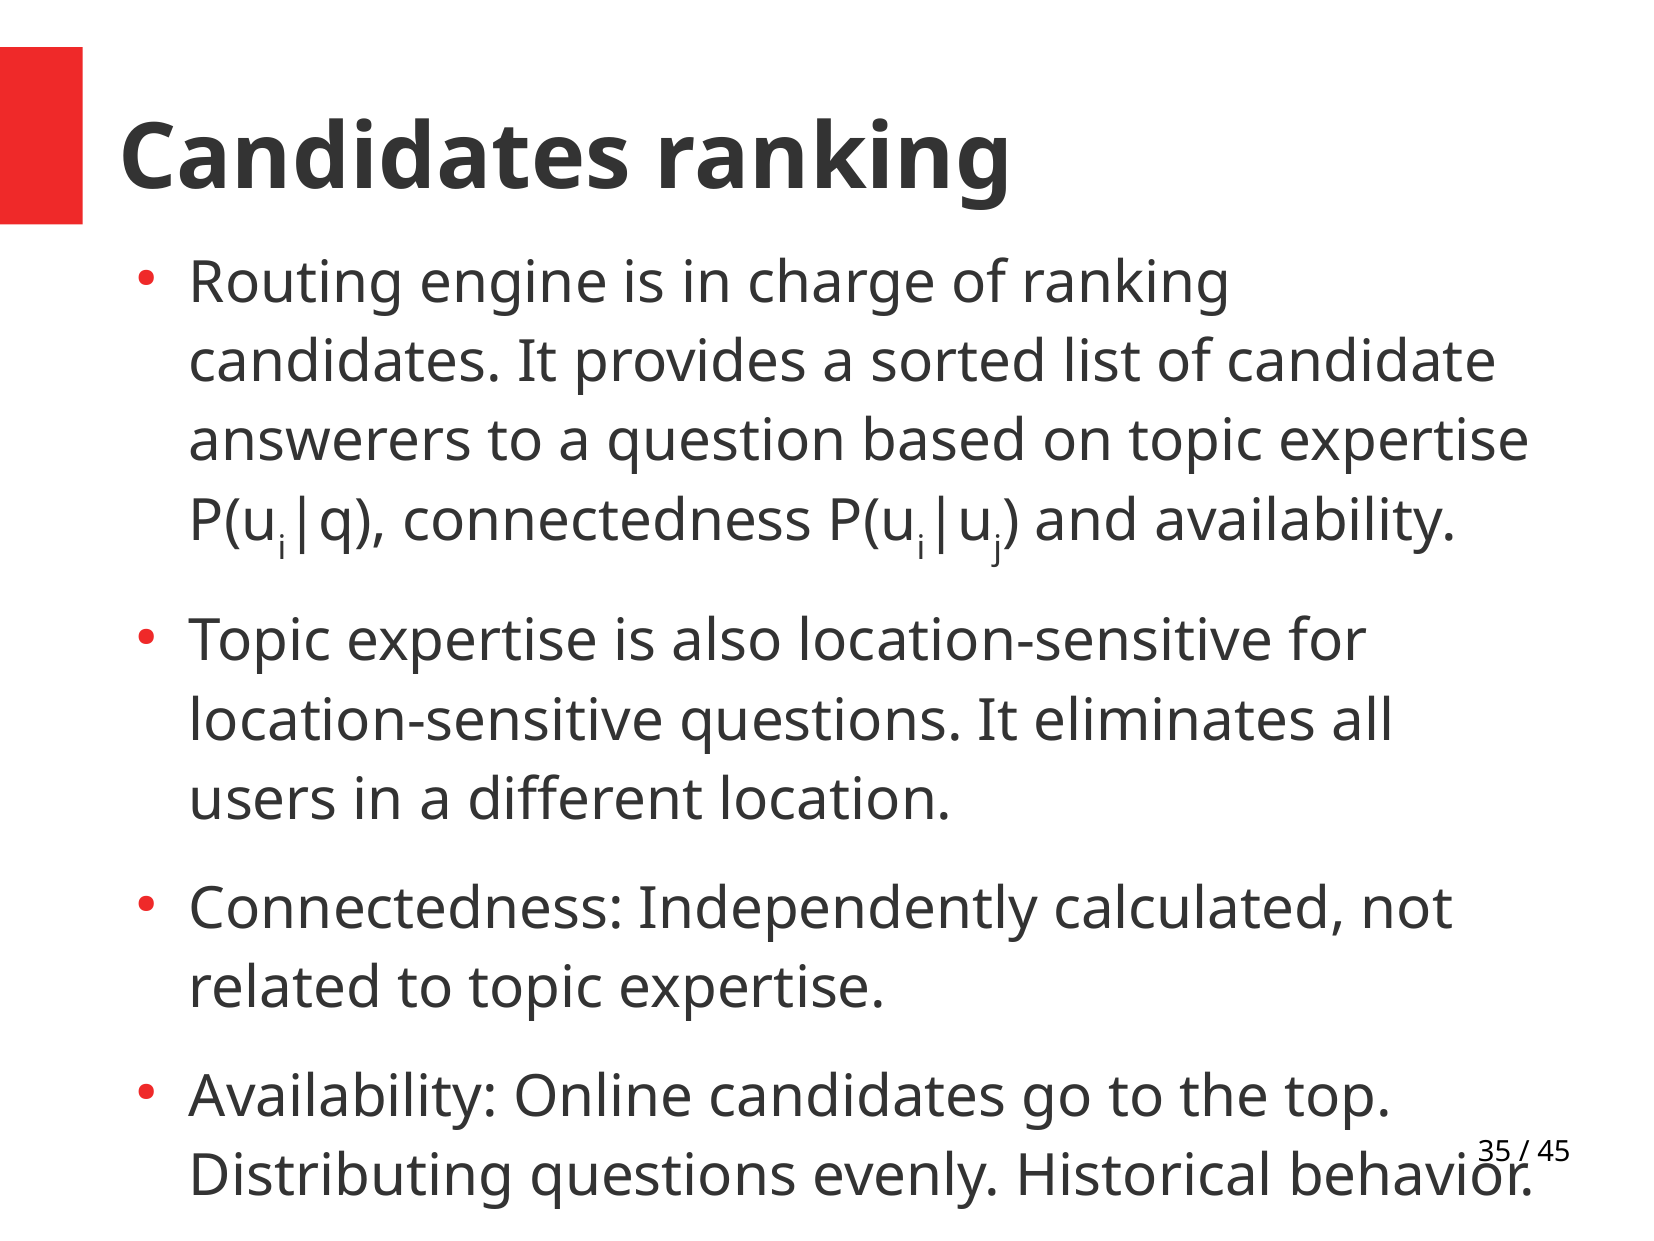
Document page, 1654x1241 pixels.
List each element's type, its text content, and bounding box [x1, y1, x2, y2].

list Routing engine is in charge of ranking candidates. It provides a sorted list of candidate answerers to a question based on topic expertise P(ui|q), connectedness P(ui|uj) and availability. Topic expertise is also location-sensitive for location-sensitive questions. It eliminates all users in a different location. Connectedness: Independently calculated, not related to topic expertise. Availability: Online candidates go to the top. Distributing questions evenly. Historical behavior. [118, 240, 1536, 1074]
title Candidates ranking [118, 49, 1571, 257]
